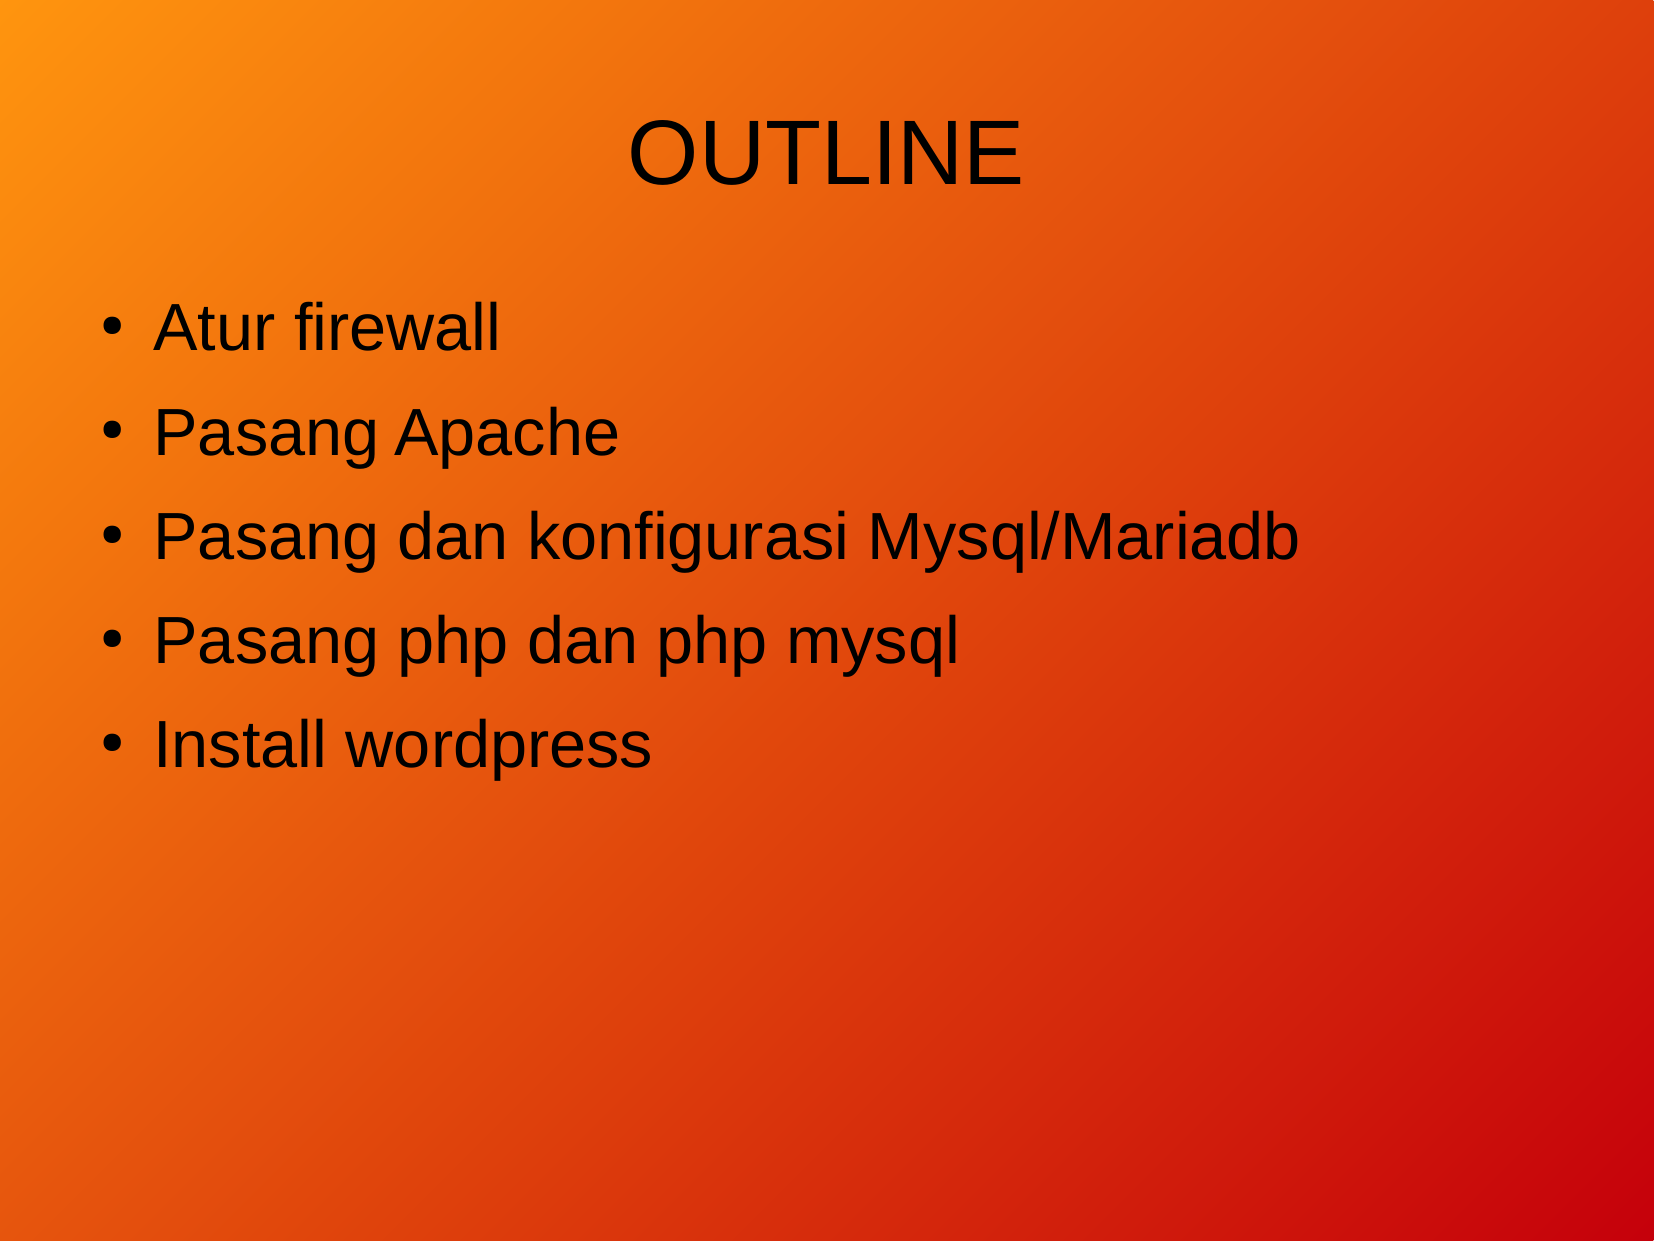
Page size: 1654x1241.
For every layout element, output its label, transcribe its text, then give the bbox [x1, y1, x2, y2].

list Atur firewall Pasang Apache Pasang dan konfigurasi Mysql/Mariadb Pasang php dan php mysql Install wordpress [82, 290, 1571, 1010]
title OUTLINE [82, 49, 1571, 257]
